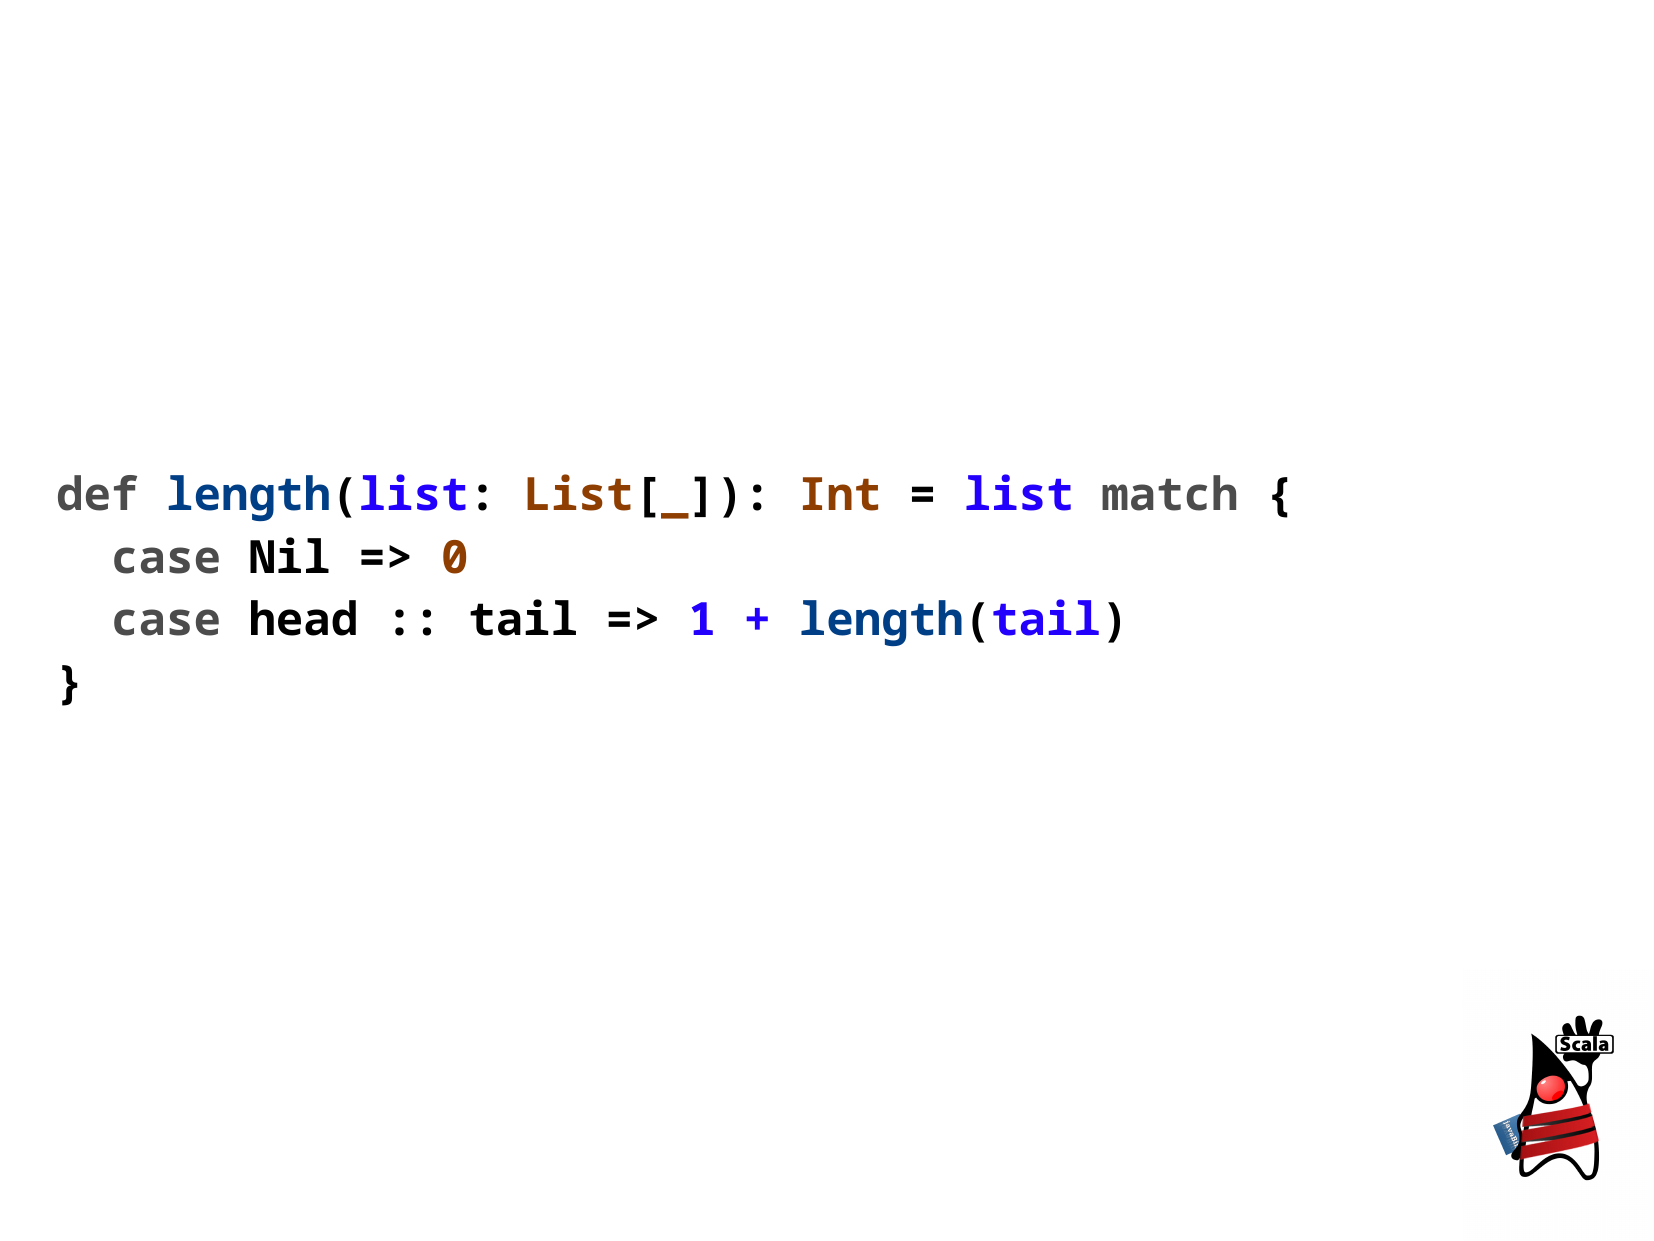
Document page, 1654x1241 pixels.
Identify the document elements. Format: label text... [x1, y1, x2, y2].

text_box def length(list: List[_]): Int = list match { case Nil => 0 case head :: tail => 1 + length(tail) } [41, 454, 1654, 683]
picture [1462, 969, 1654, 1241]
